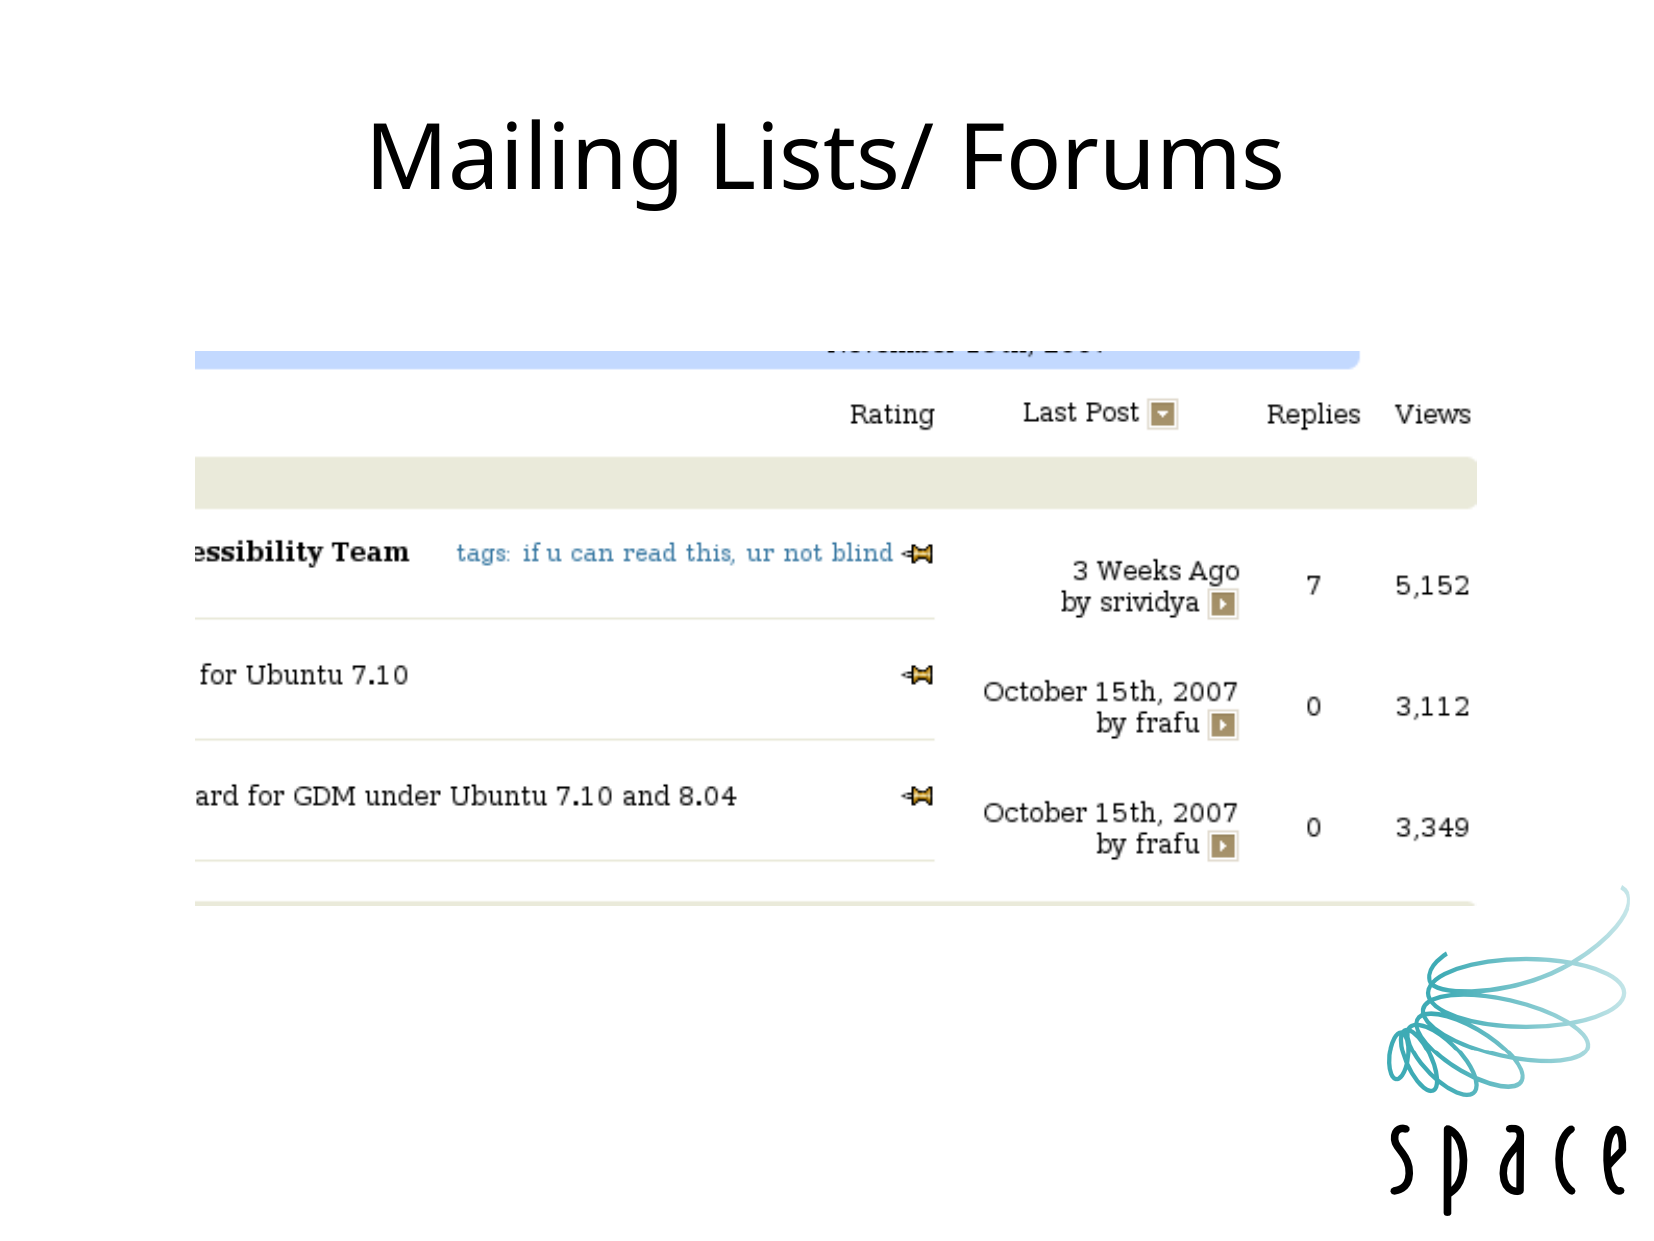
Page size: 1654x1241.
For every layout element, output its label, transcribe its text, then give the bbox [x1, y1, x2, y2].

picture [195, 351, 1630, 1216]
title Mailing Lists/ Forums [82, 56, 1571, 249]
